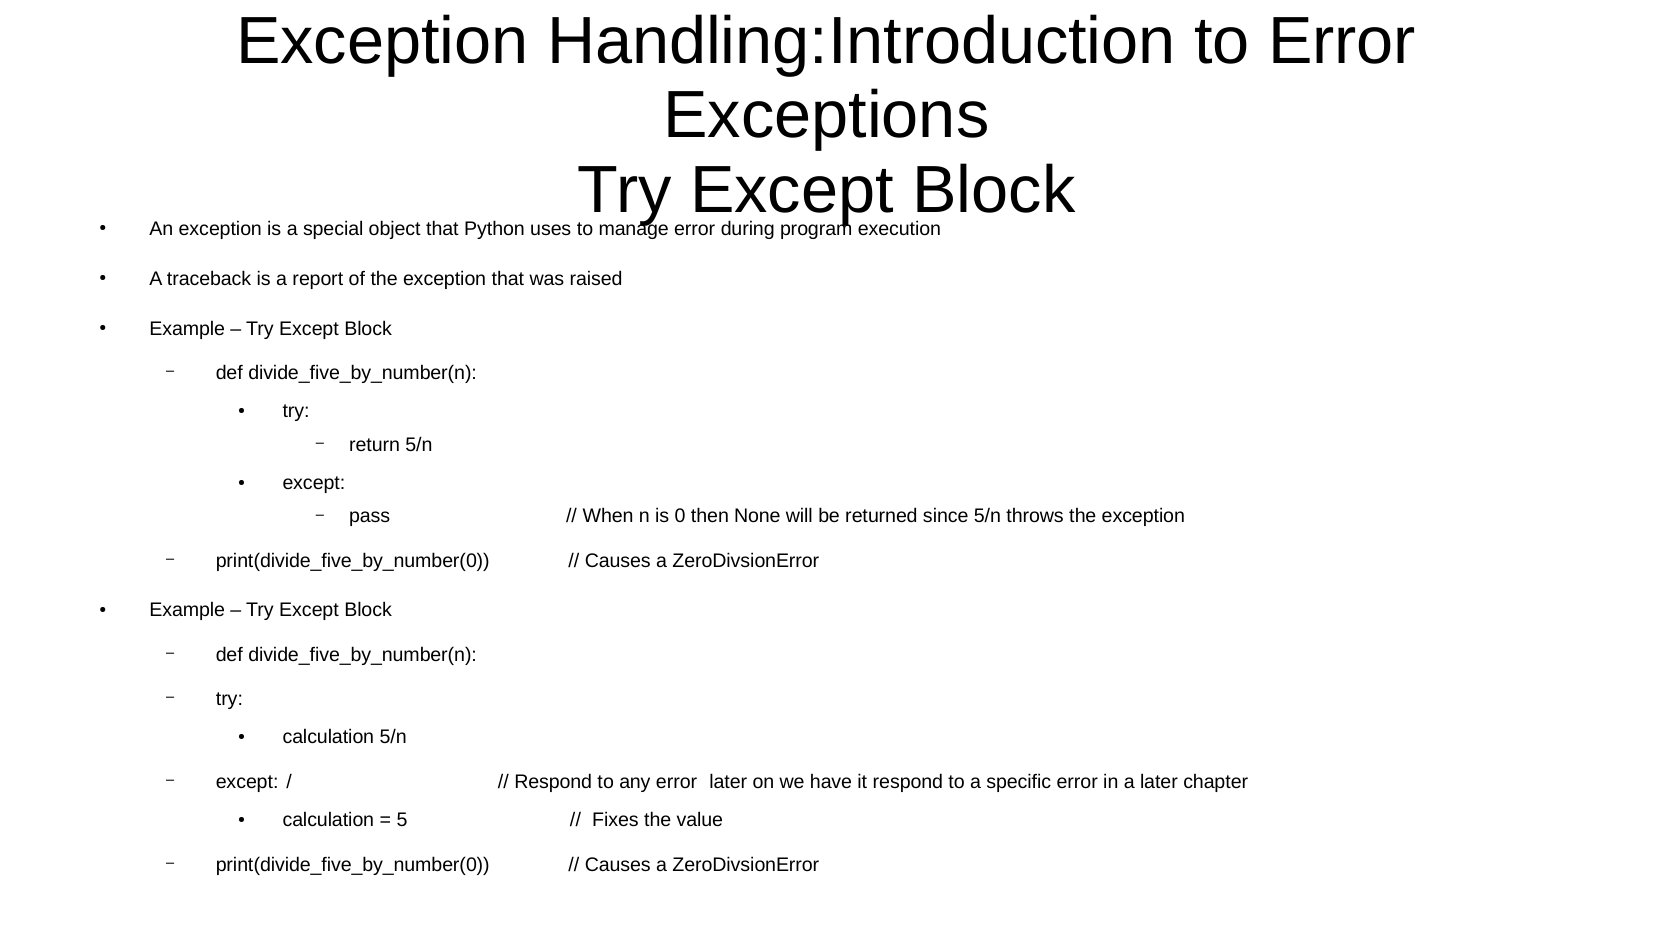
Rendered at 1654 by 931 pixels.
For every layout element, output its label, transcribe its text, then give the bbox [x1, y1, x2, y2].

title Exception Handling:Introduction to Error Exceptions Try Except Block [82, 2, 1571, 217]
list An exception is a special object that Python uses to manage error during program execution A traceback is a report of the exception that was raised Example – Try Except Block def divide_five_by_number(n): try: return 5/n except: pass // When n is 0 then None will be returned since 5/n throws the exception print(divide_five_by_number(0)) // Causes a ZeroDivsionError Example – Try Except Block def divide_five_by_number(n): try: calculation 5/n except: / // Respond to any error later on we have it respond to a specific error in a later chapter calculation = 5 // Fixes the value print(divide_five_by_number(0)) // Causes a ZeroDivsionError [82, 217, 1621, 886]
